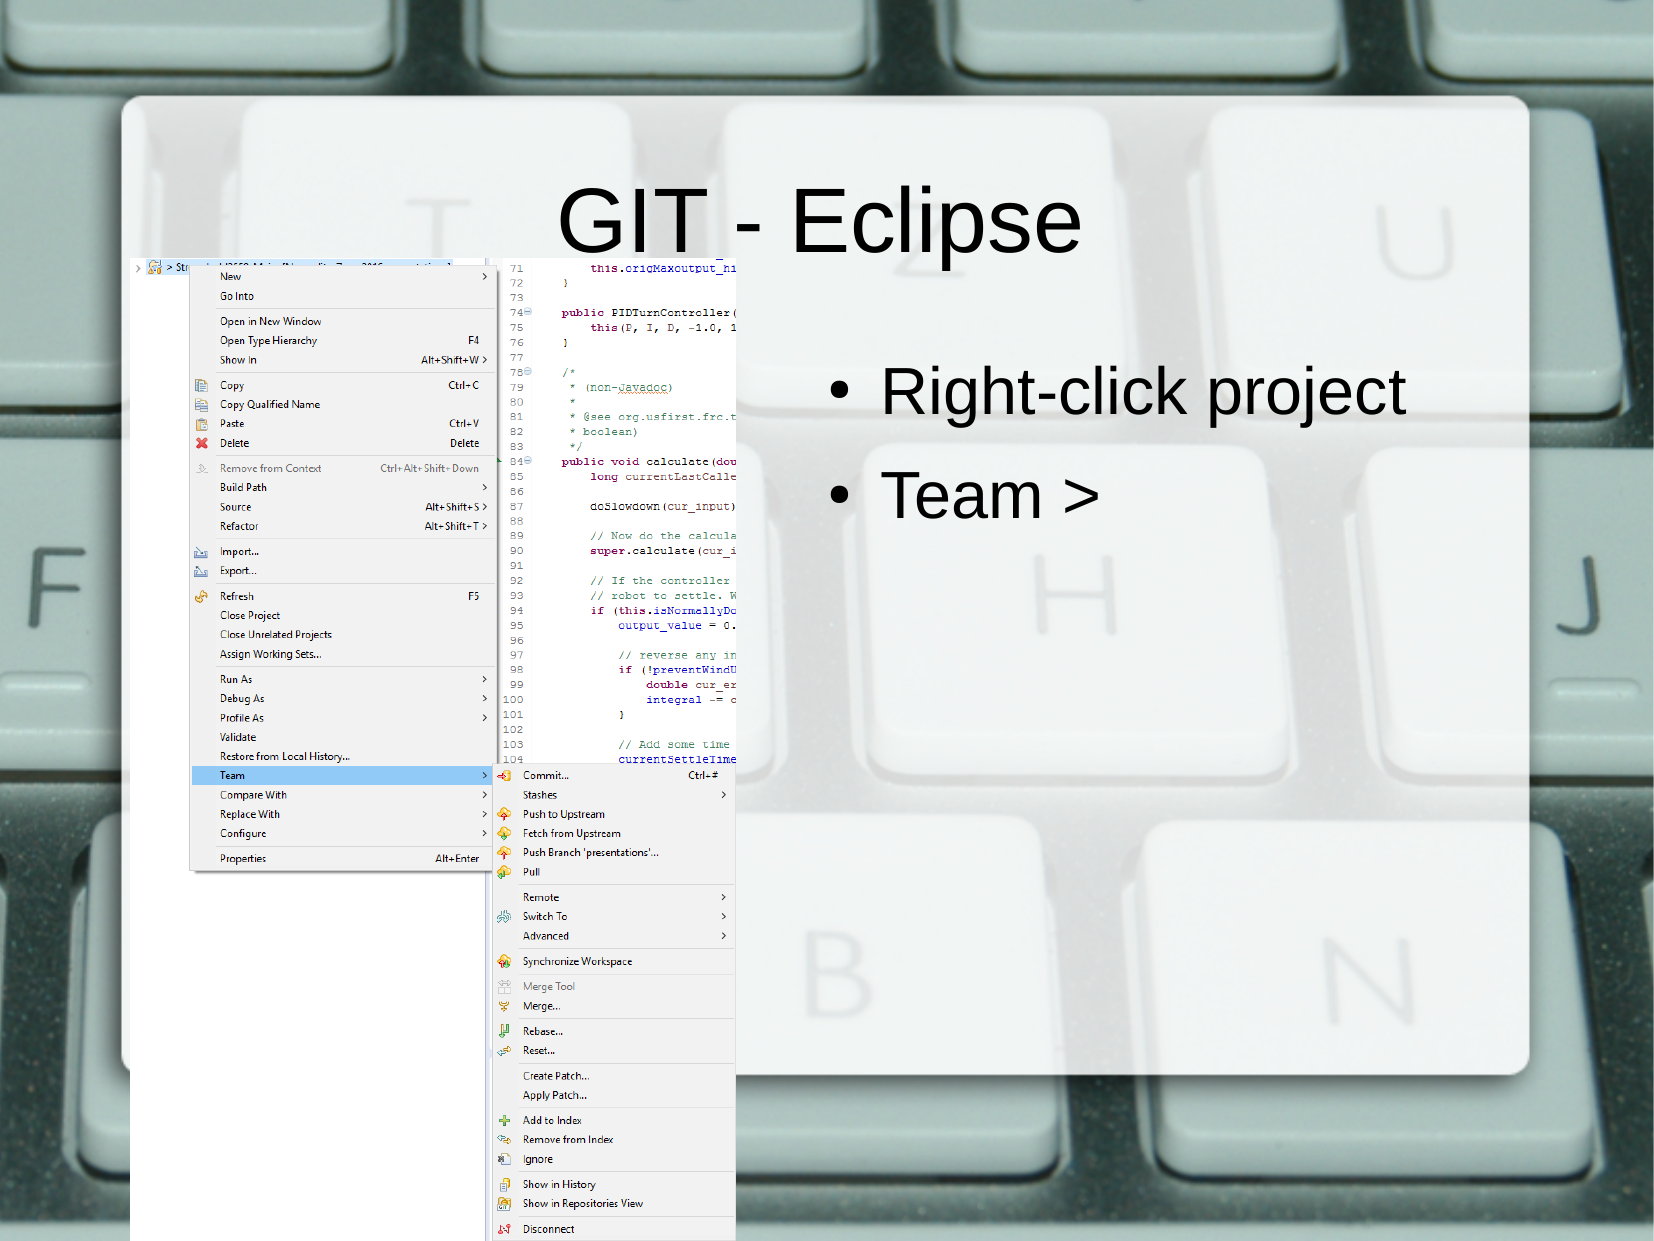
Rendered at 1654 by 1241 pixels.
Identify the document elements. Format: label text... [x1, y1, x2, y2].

picture [0, 0, 1654, 1241]
title GIT - Eclipse [135, 117, 1506, 325]
list Right-click project Team > [810, 354, 1506, 1063]
